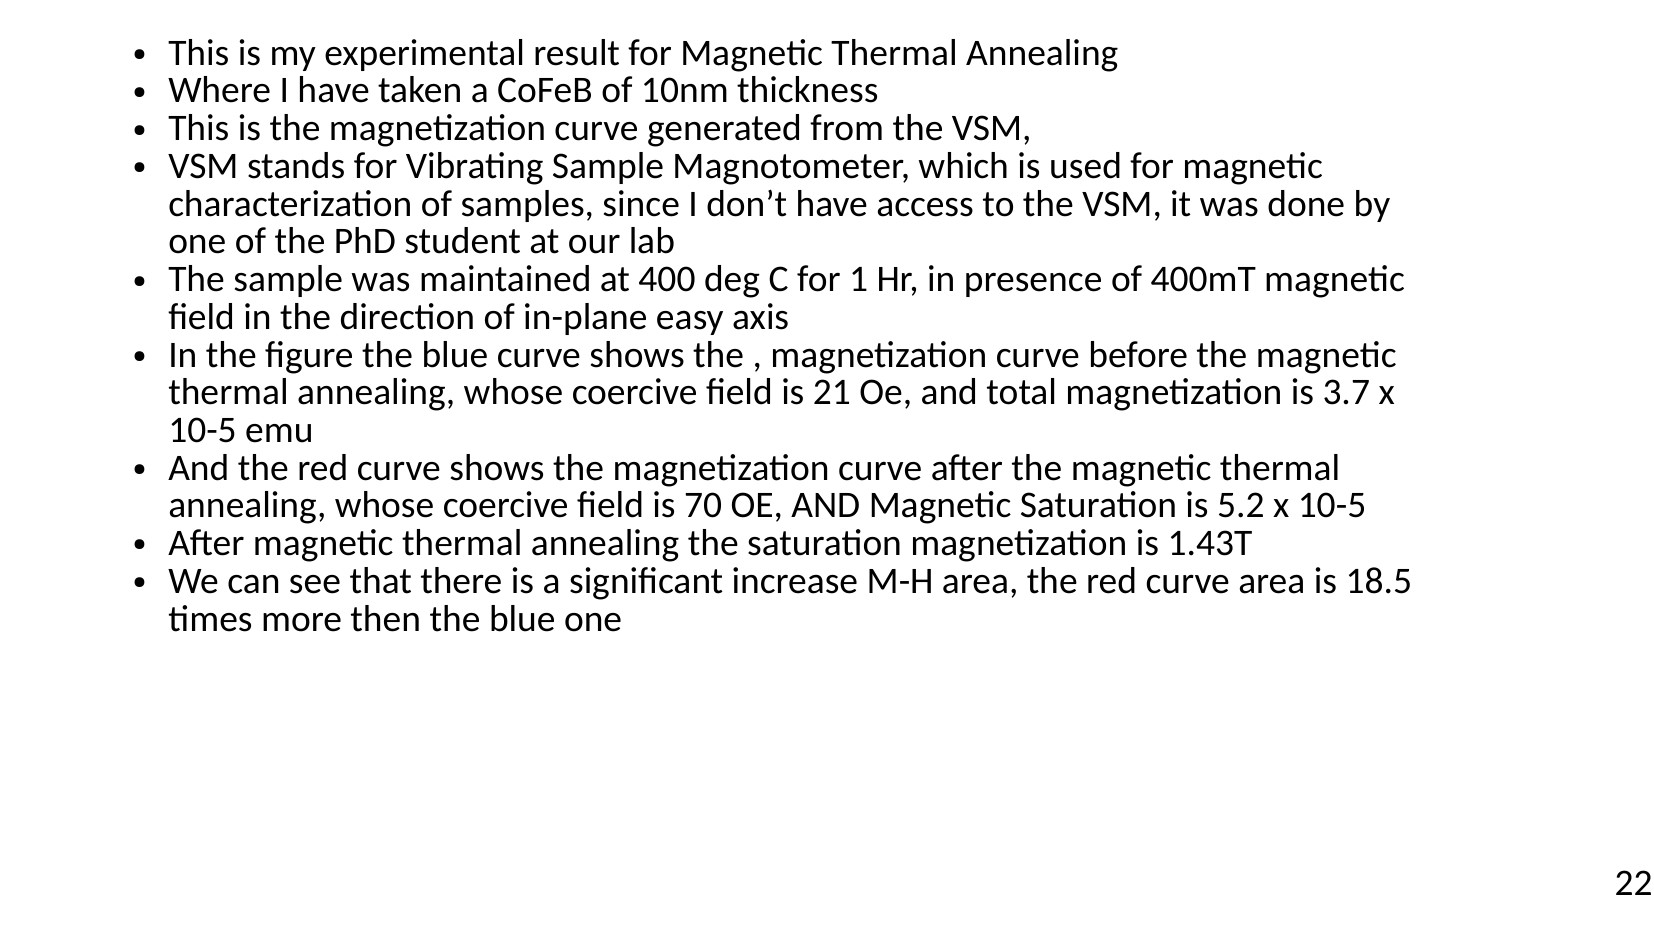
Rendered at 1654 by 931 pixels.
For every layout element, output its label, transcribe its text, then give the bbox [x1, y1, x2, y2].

text_box <number> [1479, 860, 1654, 931]
text_box This is my experimental result for Magnetic Thermal Annealing Where I have taken a CoFeB of 10nm thickness This is the magnetization curve generated from the VSM, VSM stands for Vibrating Sample Magnotometer, which is used for magnetic characterization of samples, since I don’t have access to the VSM, it was done by one of the PhD student at our lab The sample was maintained at 400 deg C for 1 Hr, in presence of 400mT magnetic field in the direction of in-plane easy axis In the figure the blue curve shows the , magnetization curve before the magnetic thermal annealing, whose coercive field is 21 Oe, and total magnetization is 3.7 x 10-5 emu And the red curve shows the magnetization curve after the magnetic thermal annealing, whose coercive field is 70 OE, AND Magnetic Saturation is 5.2 x 10-5 After magnetic thermal annealing the saturation magnetization is 1.43T We can see that there is a significant increase M-H area, the red curve area is 18.5 times more then the blue one [118, 29, 1447, 649]
